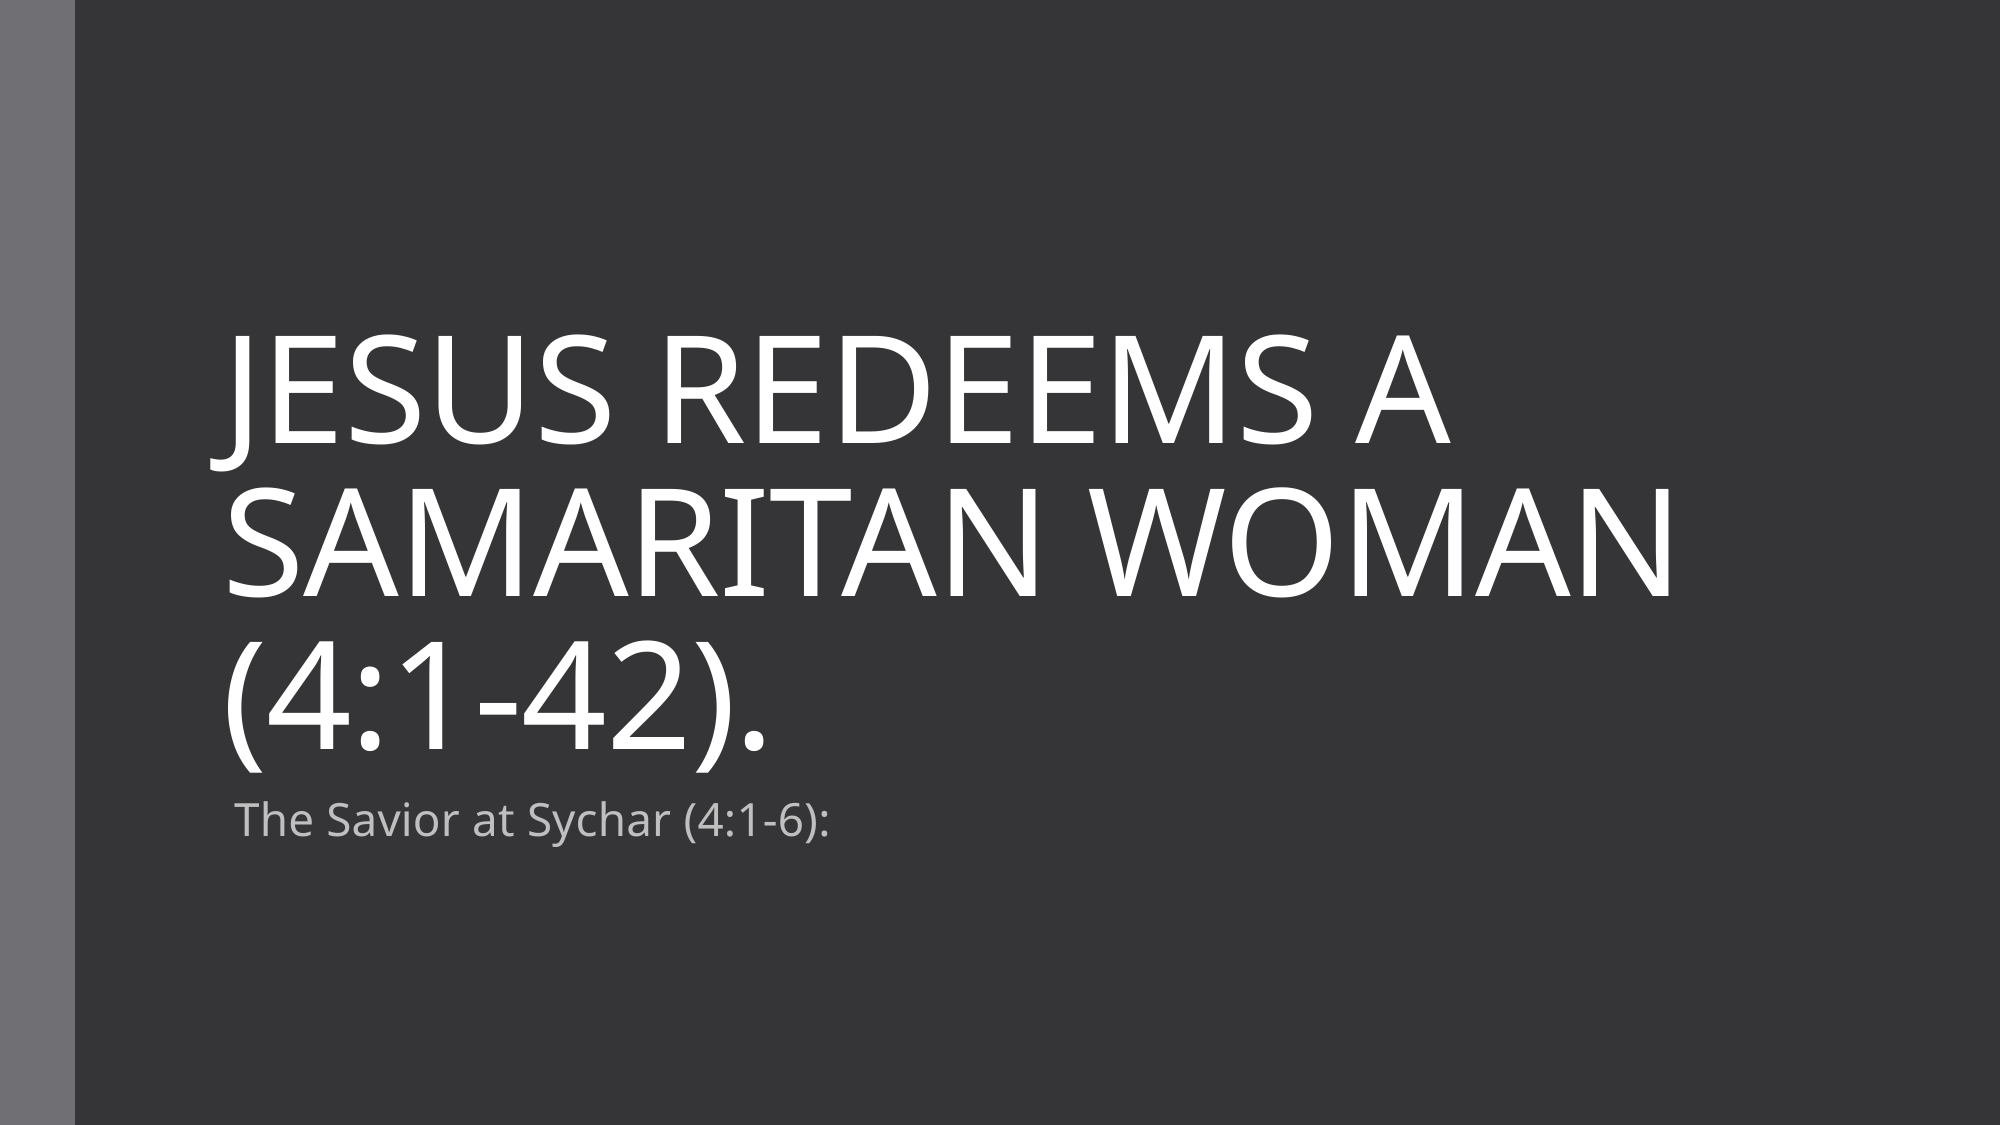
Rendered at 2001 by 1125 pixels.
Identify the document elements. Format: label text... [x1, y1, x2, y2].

title JESUS REDEEMS A SAMARITAN WOMAN (4:1-42). [206, 124, 1752, 787]
subtitle The Savior at Sychar (4:1-6): [206, 787, 1752, 1066]
